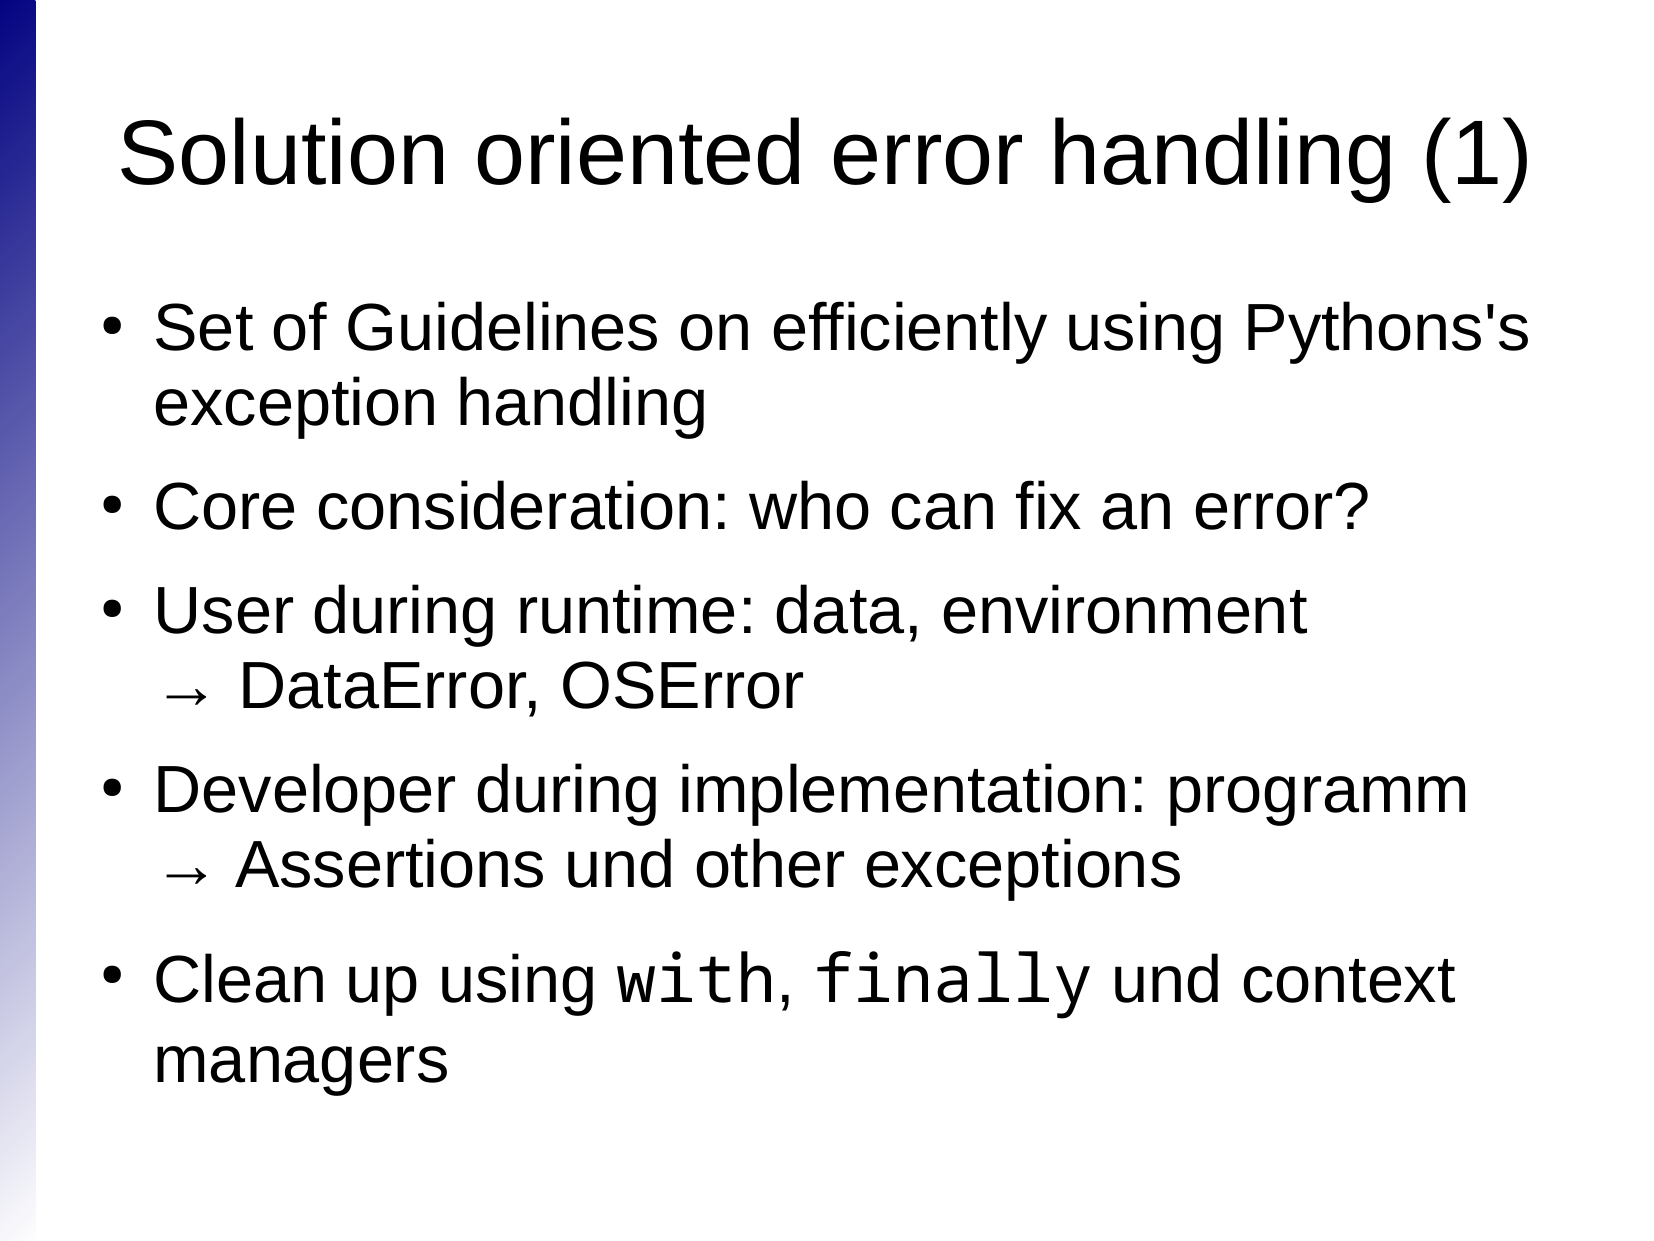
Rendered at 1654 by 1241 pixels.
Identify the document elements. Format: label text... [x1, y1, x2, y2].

title Solution oriented error handling (1) [82, 49, 1571, 257]
list Set of Guidelines on efficiently using Pythons's exception handling Core consideration: who can fix an error? User during runtime: data, environment → DataError, OSError Developer during implementation: programm → Assertions und other exceptions Clean up using with, finally und context managers [82, 290, 1571, 1109]
